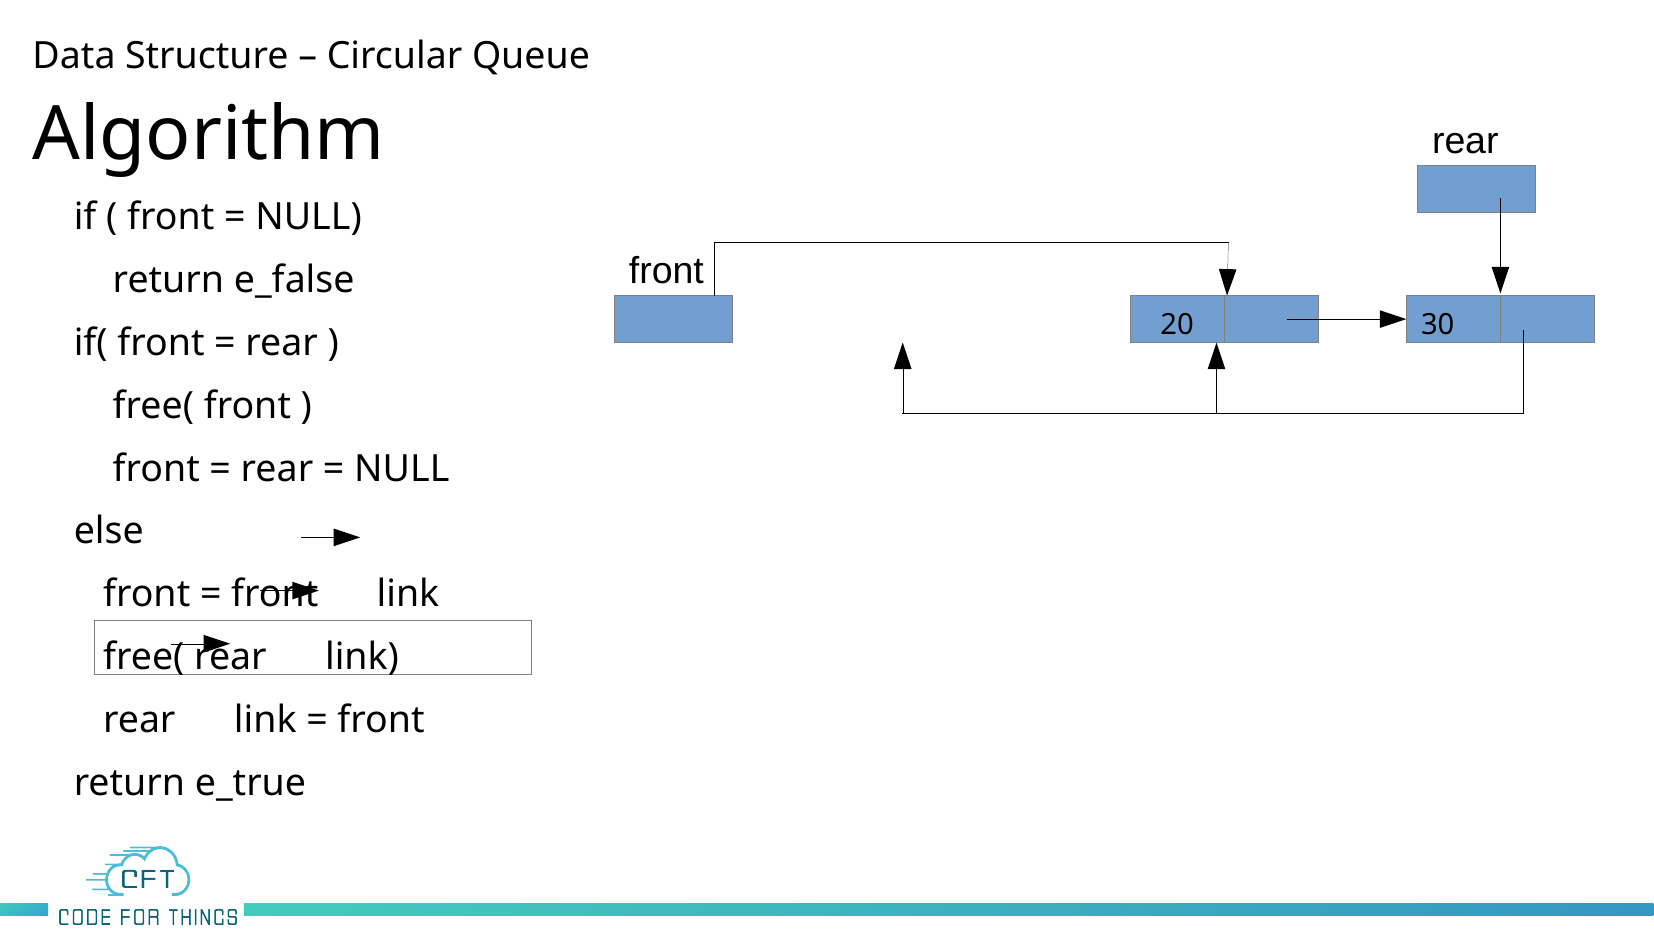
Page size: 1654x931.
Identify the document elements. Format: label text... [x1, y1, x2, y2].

text_box rear [1417, 112, 1533, 170]
picture [59, 851, 237, 925]
text_box [614, 295, 733, 343]
text_box [1130, 295, 1145, 343]
text_box if ( front = NULL) return e_false if( front = rear ) free( front ) front = rear = NULL else front = front link free( rear link) rear link = front return e_true [0, 182, 727, 851]
text_box 20 [1145, 295, 1228, 345]
text_box [1417, 165, 1536, 213]
text_box 30 [1406, 295, 1488, 345]
text_box front [614, 242, 730, 300]
title Data Structure – Circular Queue Algorithm [32, 11, 1524, 199]
text_box [1228, 295, 1319, 343]
text_box [1488, 295, 1595, 343]
